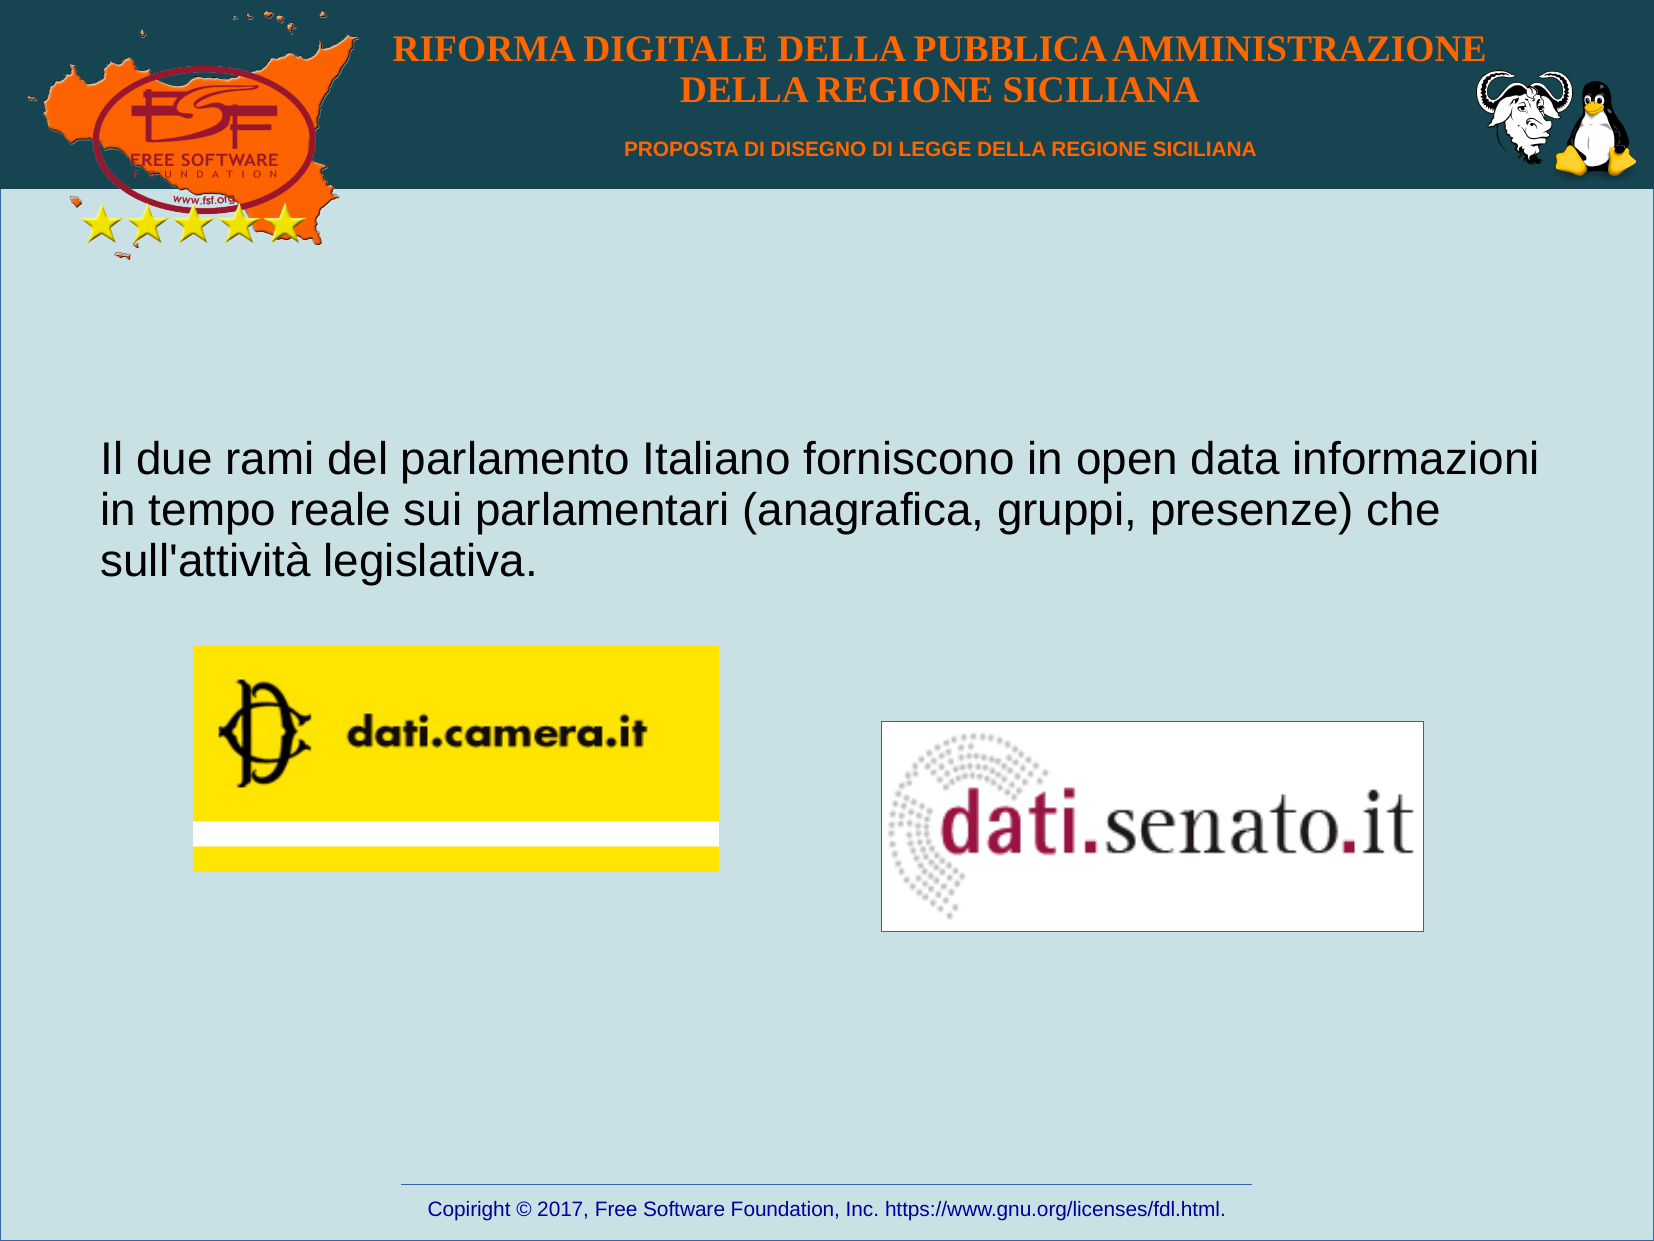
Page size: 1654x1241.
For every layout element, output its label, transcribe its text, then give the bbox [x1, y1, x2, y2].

picture [881, 721, 1424, 932]
text_box Il due rami del parlamento Italiano forniscono in open data informazioni in tempo reale sui parlamentari (anagrafica, gruppi, presenze) che sull'attività legislativa. [85, 425, 1571, 697]
picture [193, 646, 719, 872]
picture [1476, 70, 1636, 182]
picture [18, 0, 362, 306]
